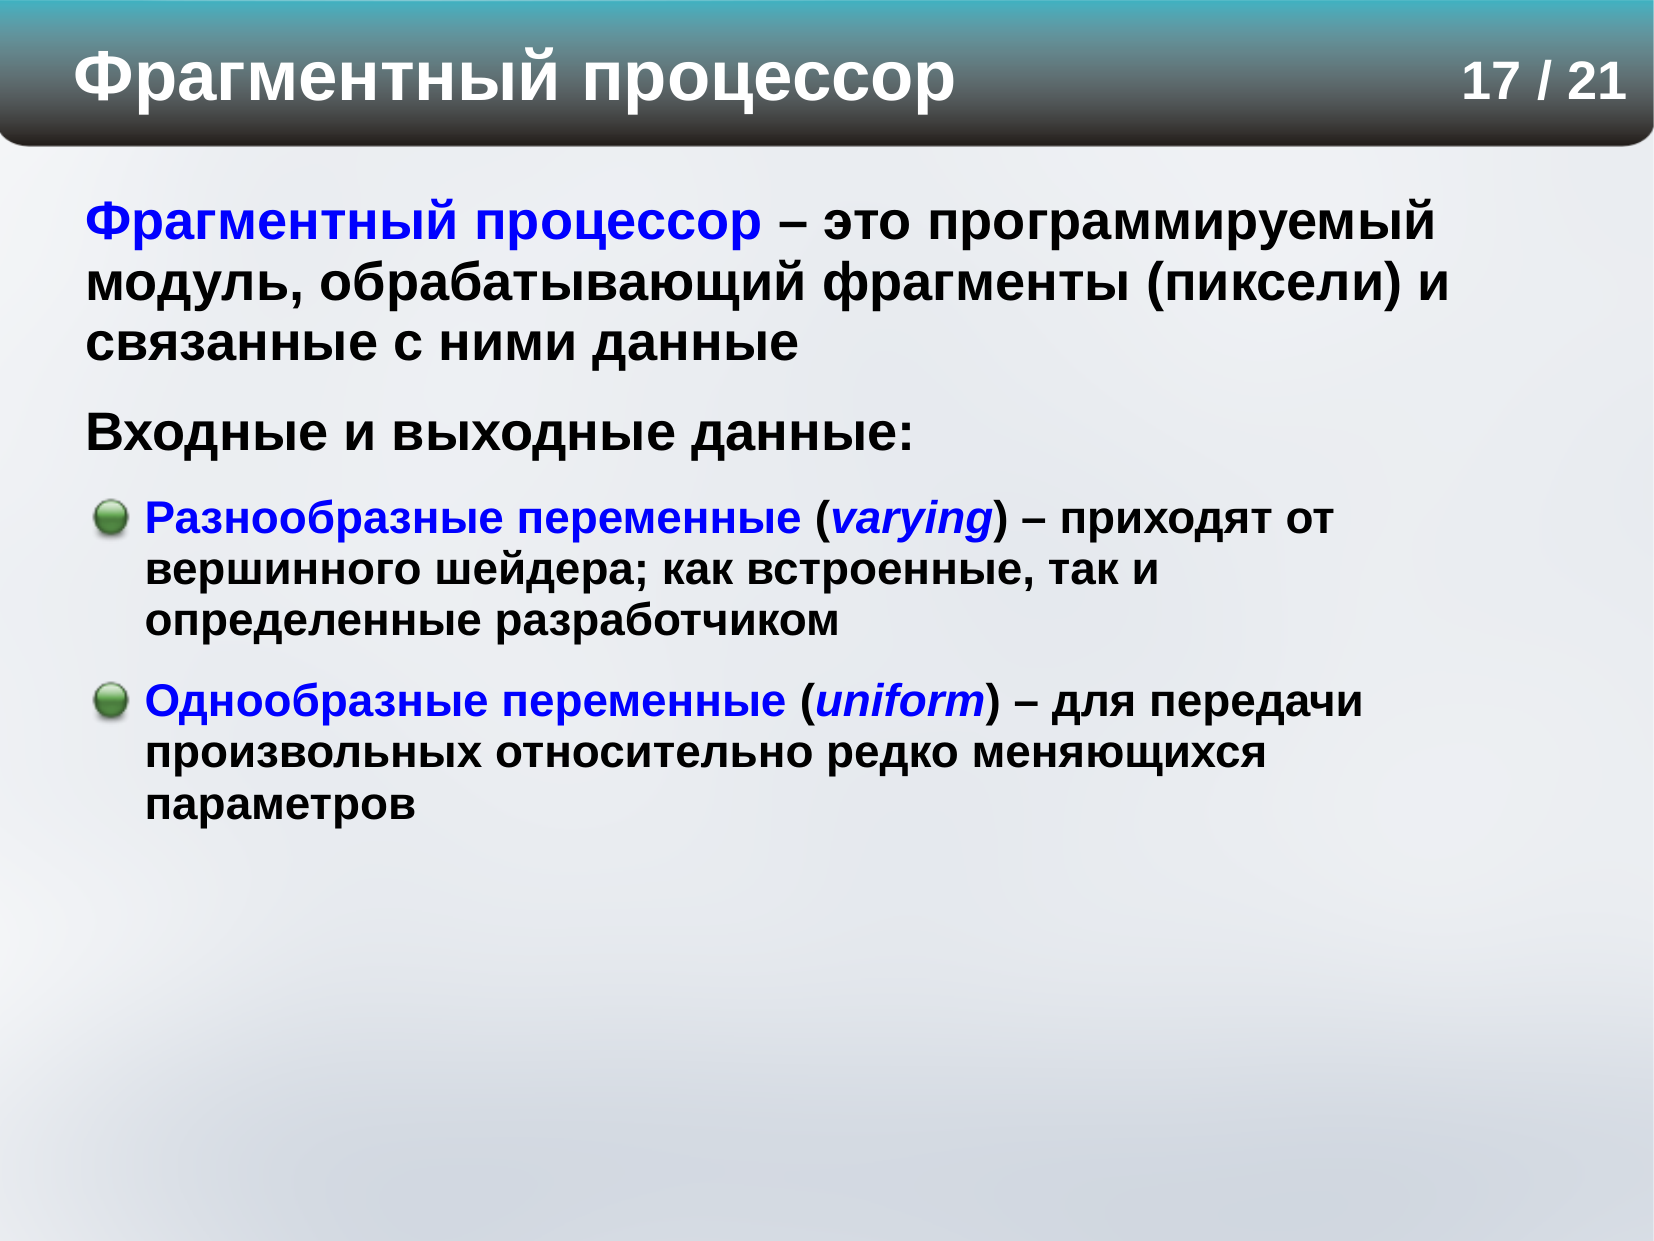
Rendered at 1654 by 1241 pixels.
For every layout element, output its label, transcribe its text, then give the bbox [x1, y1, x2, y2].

text_box <номер> / 21 [1446, 42, 1654, 119]
text_box Фрагментный процессор – это программируемый модуль, обрабатывающий фрагменты (пиксели) и связанные с ними данные Входные и выходные данные: Разнообразные переменные (varying) – приходят от вершинного шейдера; как встроенные, так и определенные разработчиком Однообразные переменные (uniform) – для передачи произвольных относительно редко меняющихся параметров [70, 183, 1506, 975]
text_box Фрагментный процессор [59, 29, 1418, 124]
picture [0, 0, 1654, 1241]
